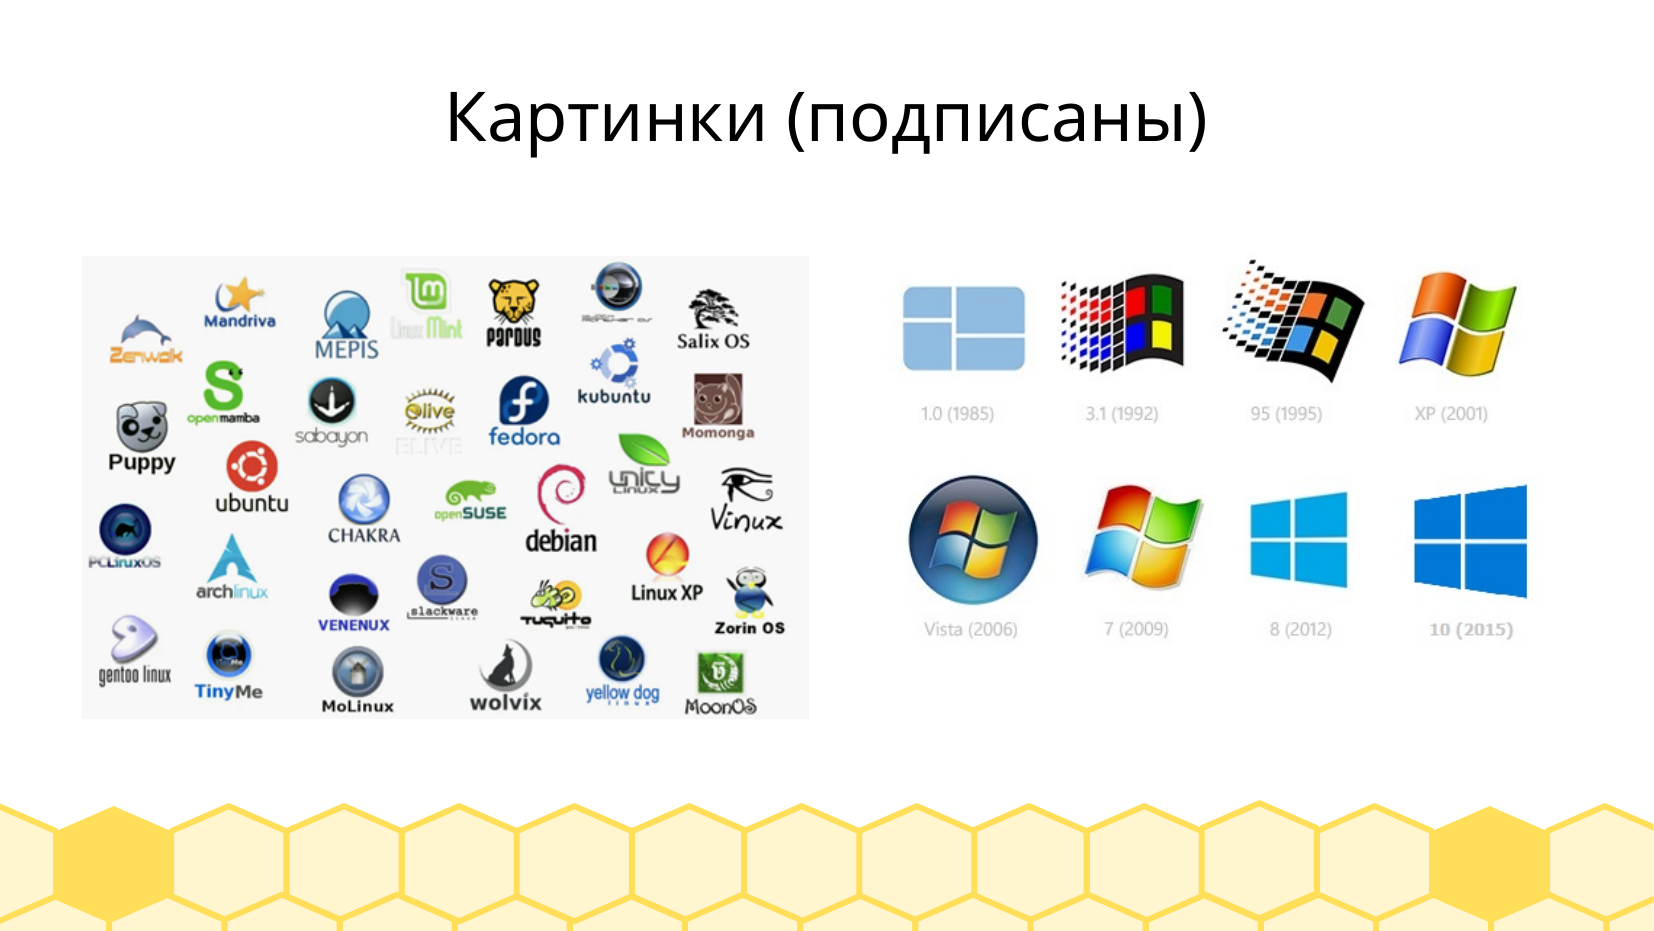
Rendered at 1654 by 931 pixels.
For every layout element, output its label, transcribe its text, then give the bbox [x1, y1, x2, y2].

title Картинки (подписаны) [82, 37, 1571, 193]
picture [845, 223, 1572, 752]
picture [82, 256, 809, 719]
